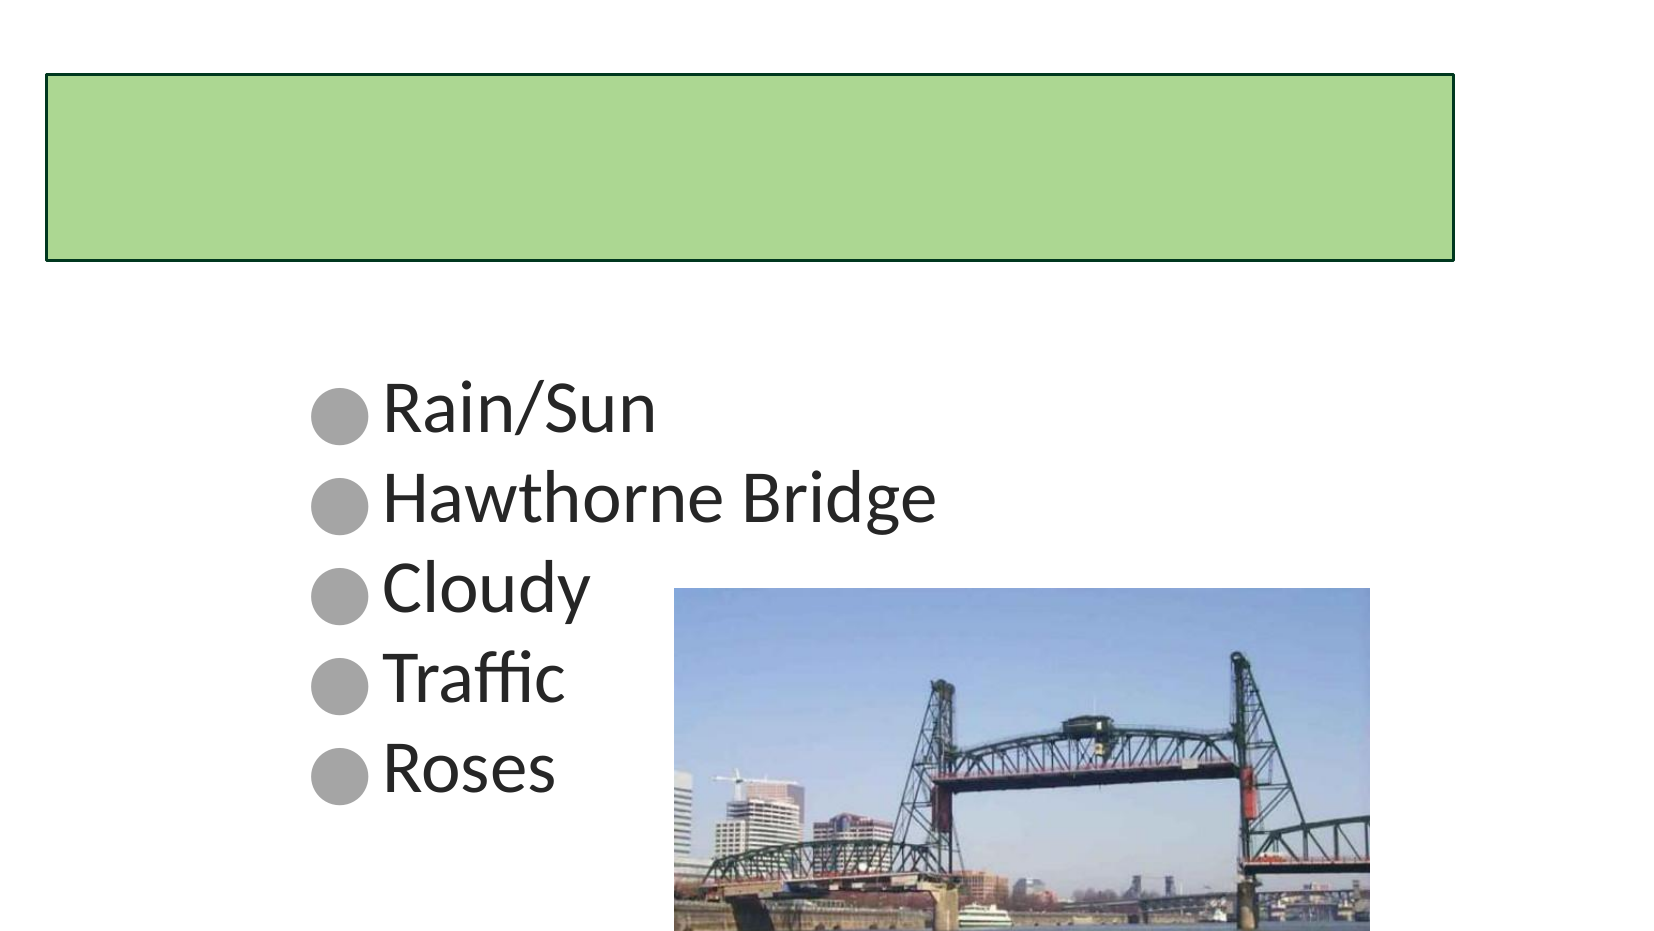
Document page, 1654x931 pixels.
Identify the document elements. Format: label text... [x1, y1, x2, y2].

picture [674, 588, 1370, 931]
list Rain/Sun Hawthorne Bridge Cloudy Traffic Roses [292, 350, 1454, 931]
